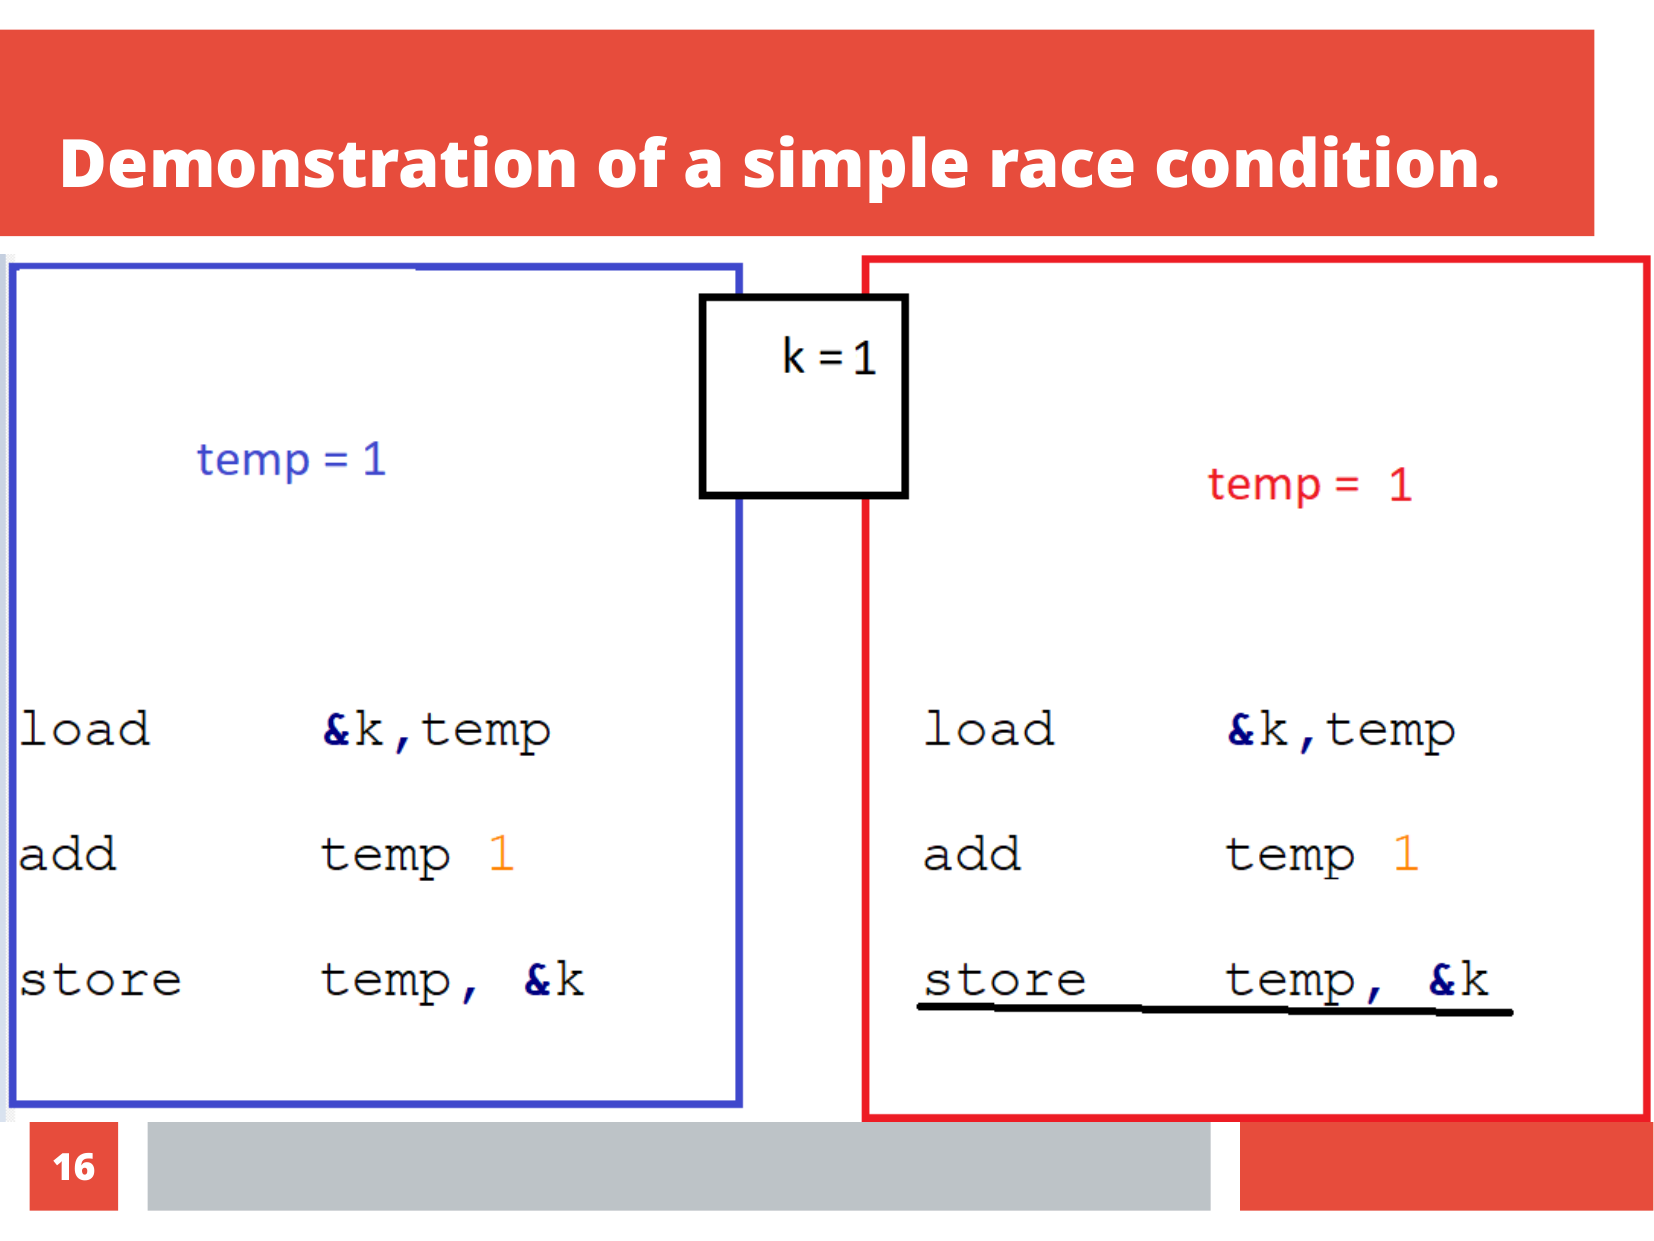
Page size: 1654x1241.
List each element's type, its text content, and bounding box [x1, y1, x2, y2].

title Demonstration of a simple race condition. [59, 59, 1595, 207]
picture [0, 254, 1654, 1122]
